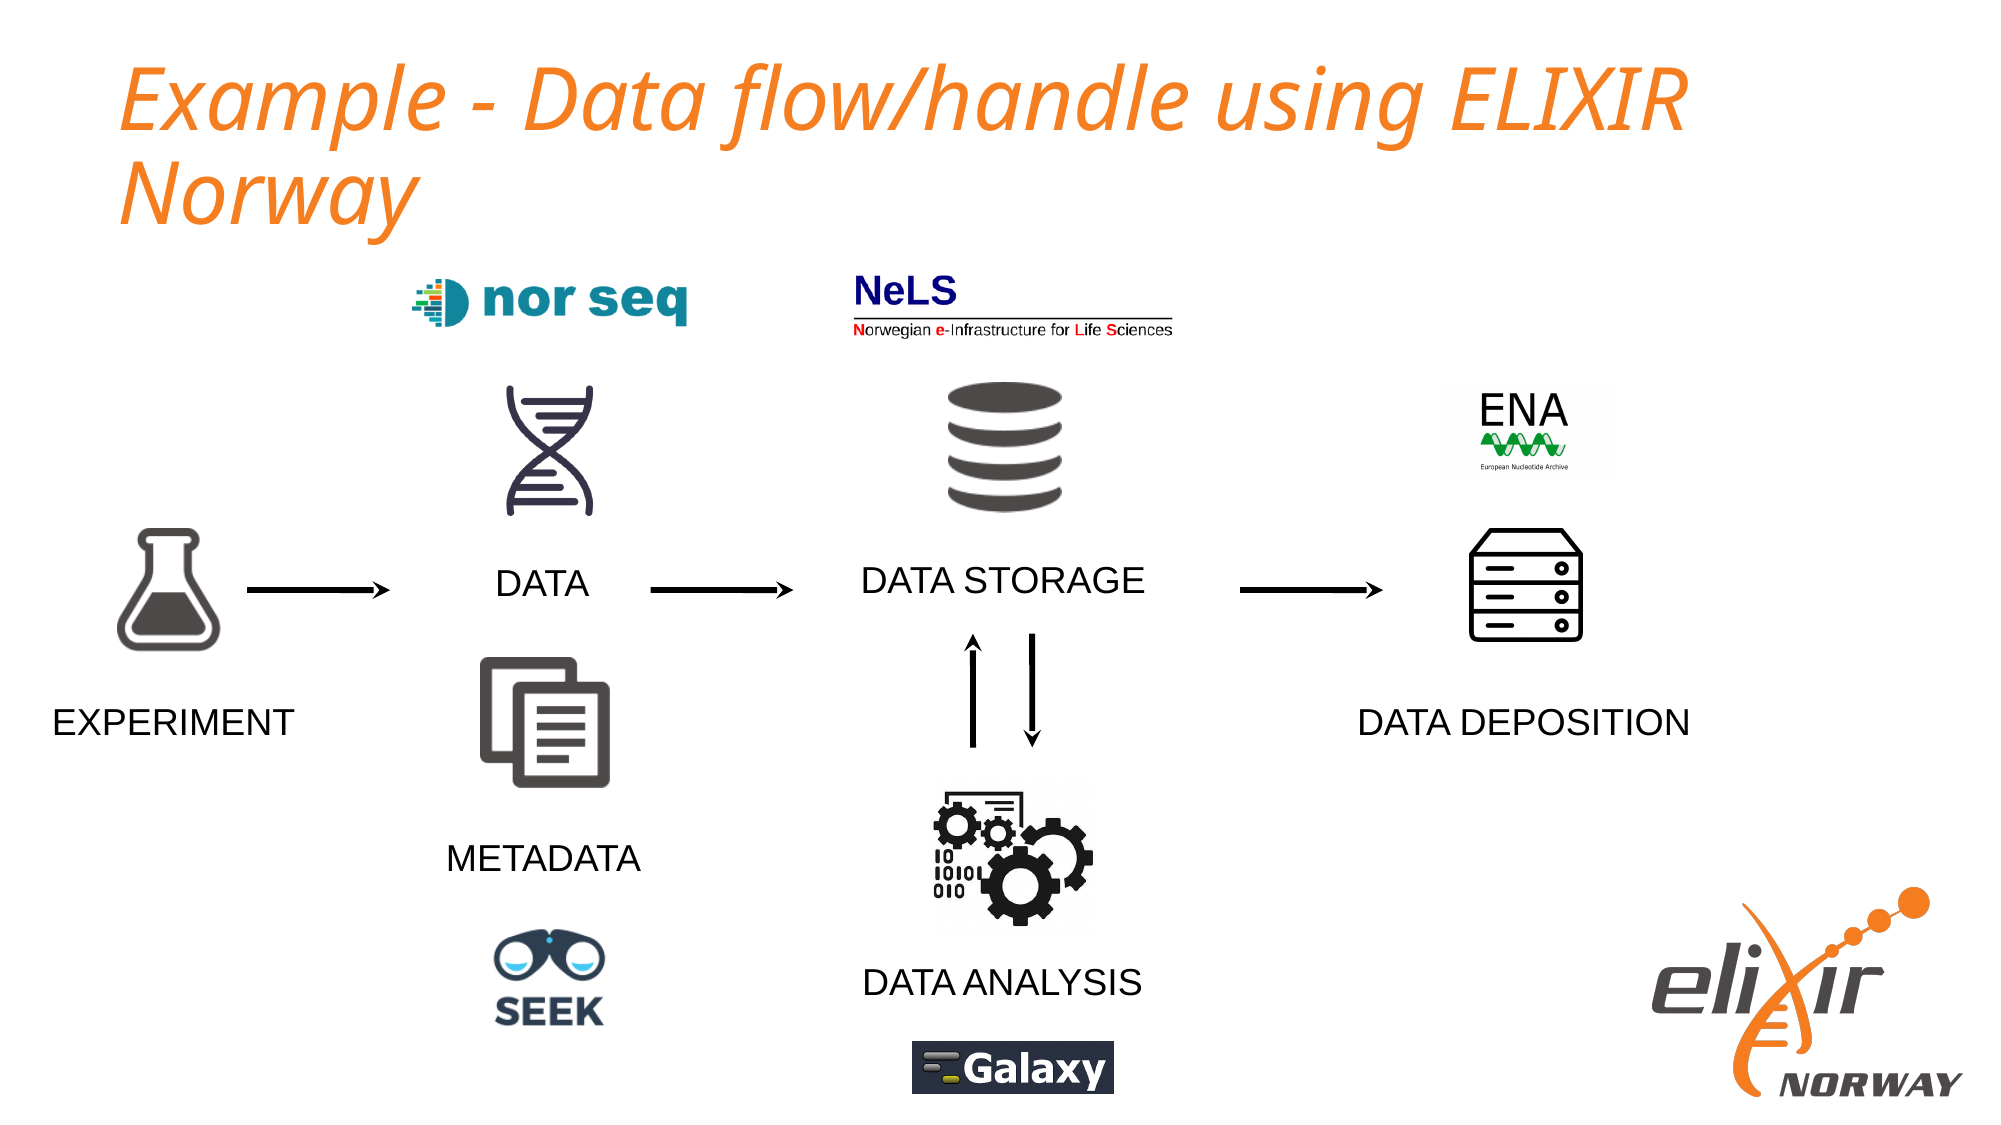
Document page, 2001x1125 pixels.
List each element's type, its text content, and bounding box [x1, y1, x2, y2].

picture [1469, 528, 1583, 642]
picture [1439, 386, 1613, 479]
title Example - Data flow/handle using ELIXIR Norway [117, 54, 1902, 161]
text_box DATA [480, 565, 606, 612]
text_box DATA STORAGE [845, 548, 1165, 610]
picture [948, 382, 1062, 513]
text_box METADATA [430, 826, 659, 887]
picture [412, 279, 687, 327]
picture [477, 907, 622, 1050]
text_box DATA ANALYSIS [847, 950, 1162, 1011]
picture [912, 1041, 1114, 1094]
text_box EXPERIMENT [36, 690, 314, 751]
text_box DATA DEPOSITION [1342, 690, 1710, 751]
picture [480, 657, 610, 788]
picture [117, 528, 221, 652]
picture [853, 267, 1173, 339]
picture [930, 771, 1097, 938]
picture [435, 336, 664, 565]
picture [1652, 887, 1963, 1097]
